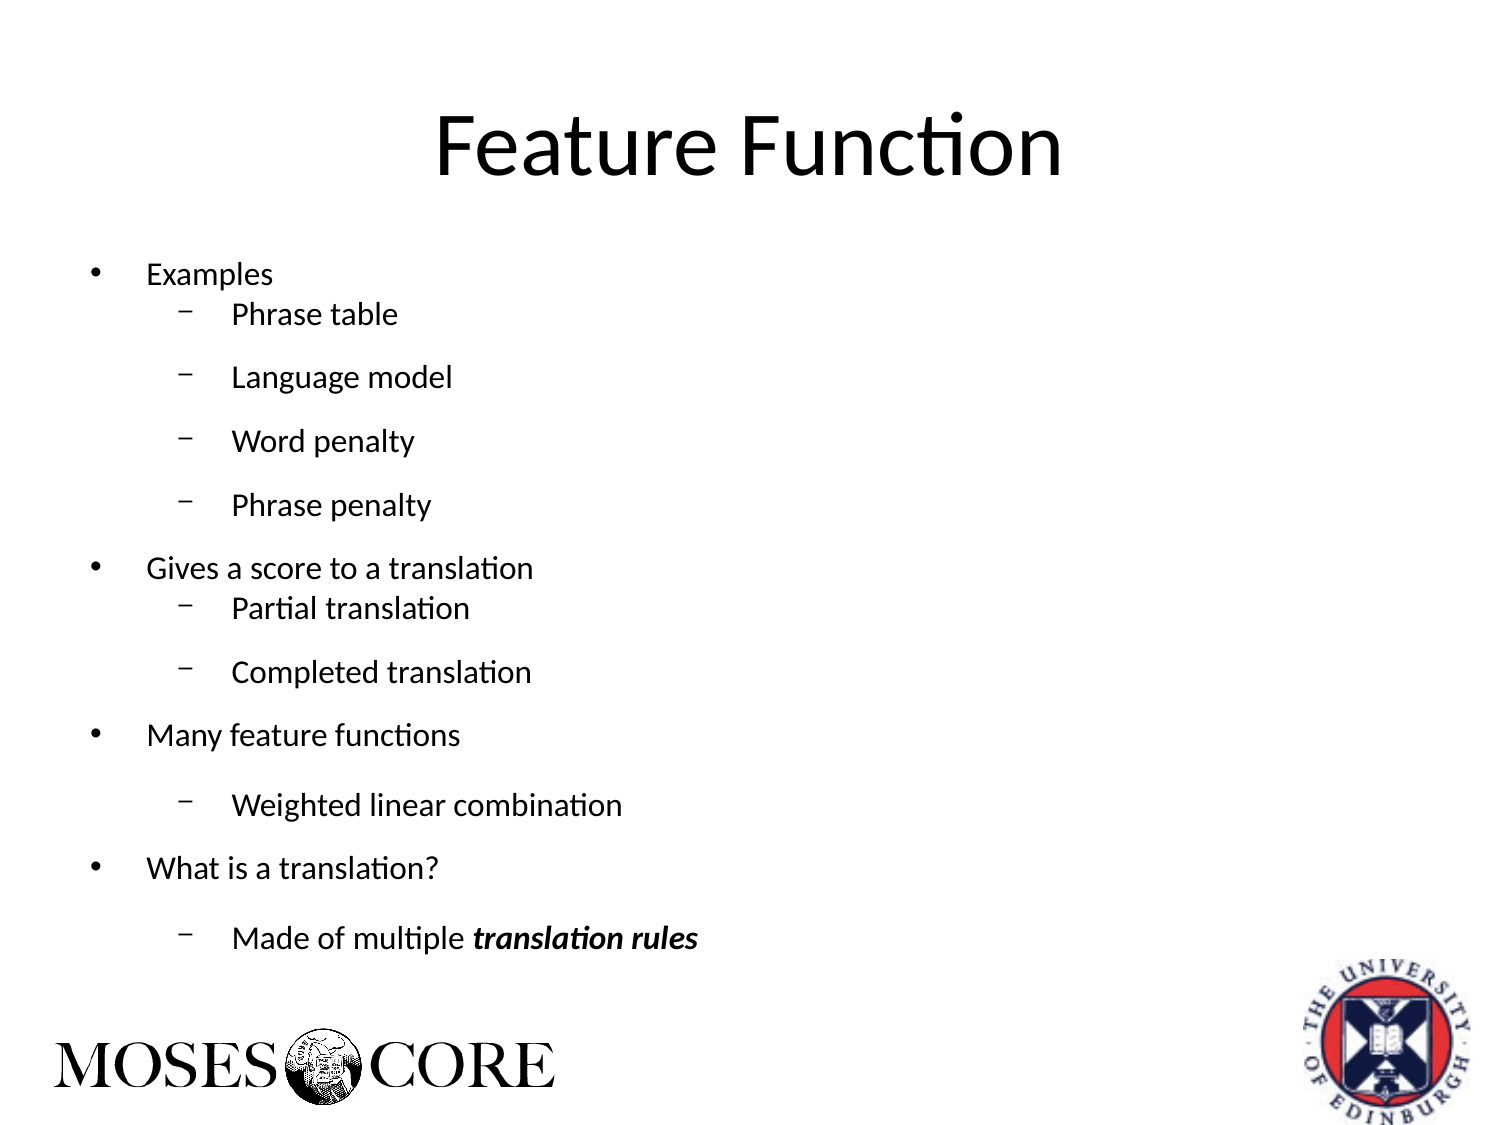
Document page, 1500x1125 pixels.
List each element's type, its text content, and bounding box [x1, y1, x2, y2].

picture [53, 1025, 555, 1108]
picture [1303, 959, 1475, 1125]
title Feature Function [75, 45, 1425, 233]
list Examples Phrase table Language model Word penalty Phrase penalty Gives a score to a translation Partial translation Completed translation Many feature functions Weighted linear combination What is a translation? Made of multiple translation rules [75, 244, 1425, 988]
